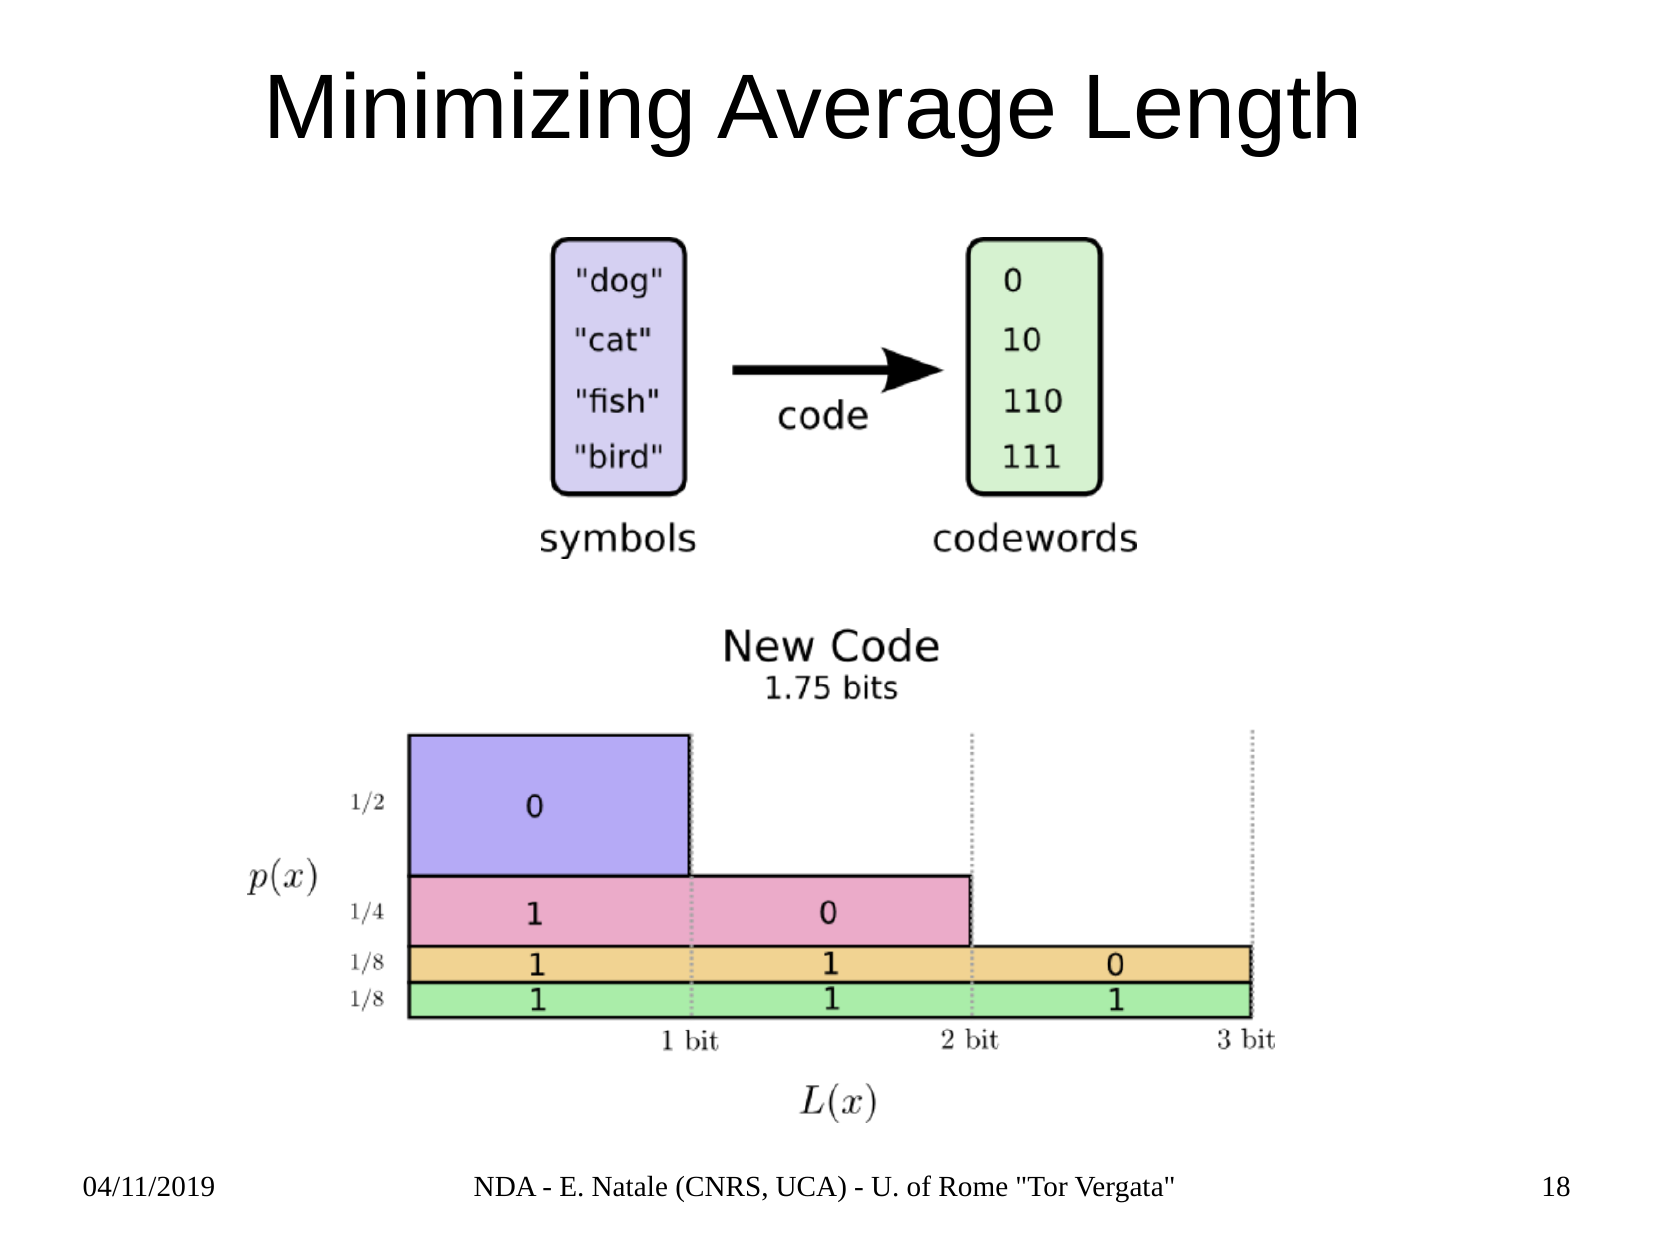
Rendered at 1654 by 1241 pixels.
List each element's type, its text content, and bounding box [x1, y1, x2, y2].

picture [229, 624, 1300, 1136]
title Minimizing Average Length [82, 38, 1571, 176]
picture [510, 205, 1155, 575]
